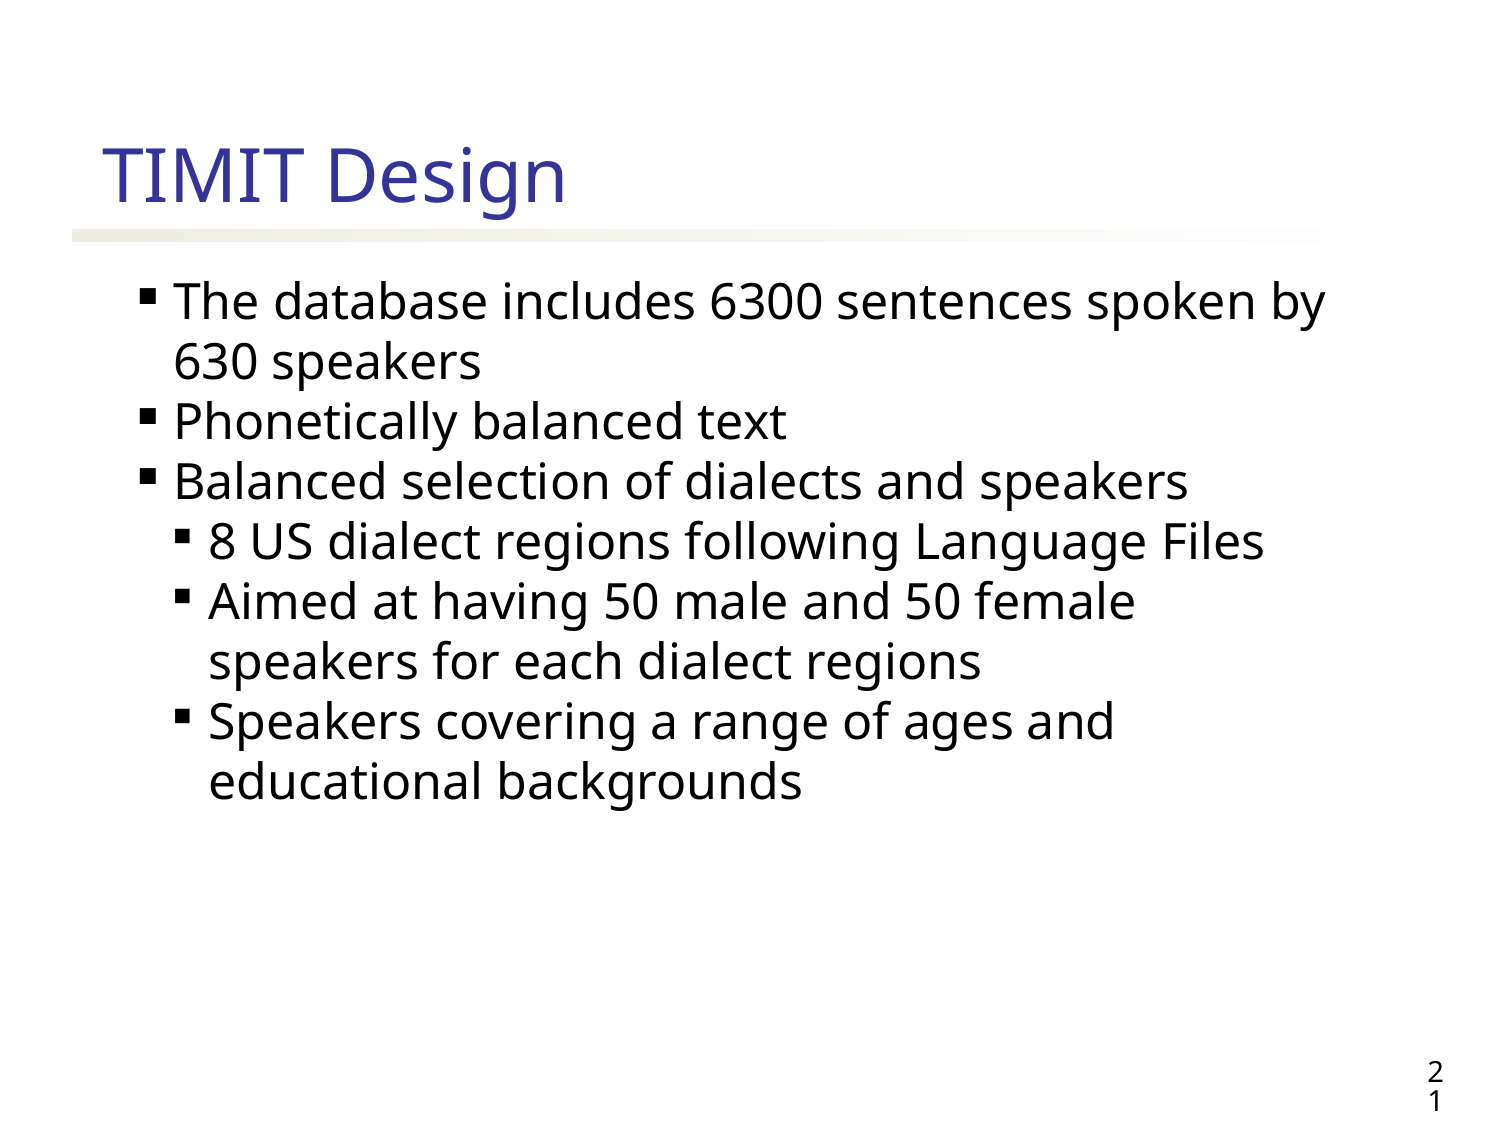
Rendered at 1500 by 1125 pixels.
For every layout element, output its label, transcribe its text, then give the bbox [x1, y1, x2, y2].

text_box TIMIT Design [87, 37, 1304, 225]
text_box The database includes 6300 sentences spoken by 630 speakers Phonetically balanced text Balanced selection of dialects and speakers 8 US dialect regions following Language Files Aimed at having 50 male and 50 female speakers for each dialect regions Speakers covering a range of ages and educational backgrounds [87, 262, 1363, 1050]
text_box <number> [1412, 1025, 1475, 1100]
